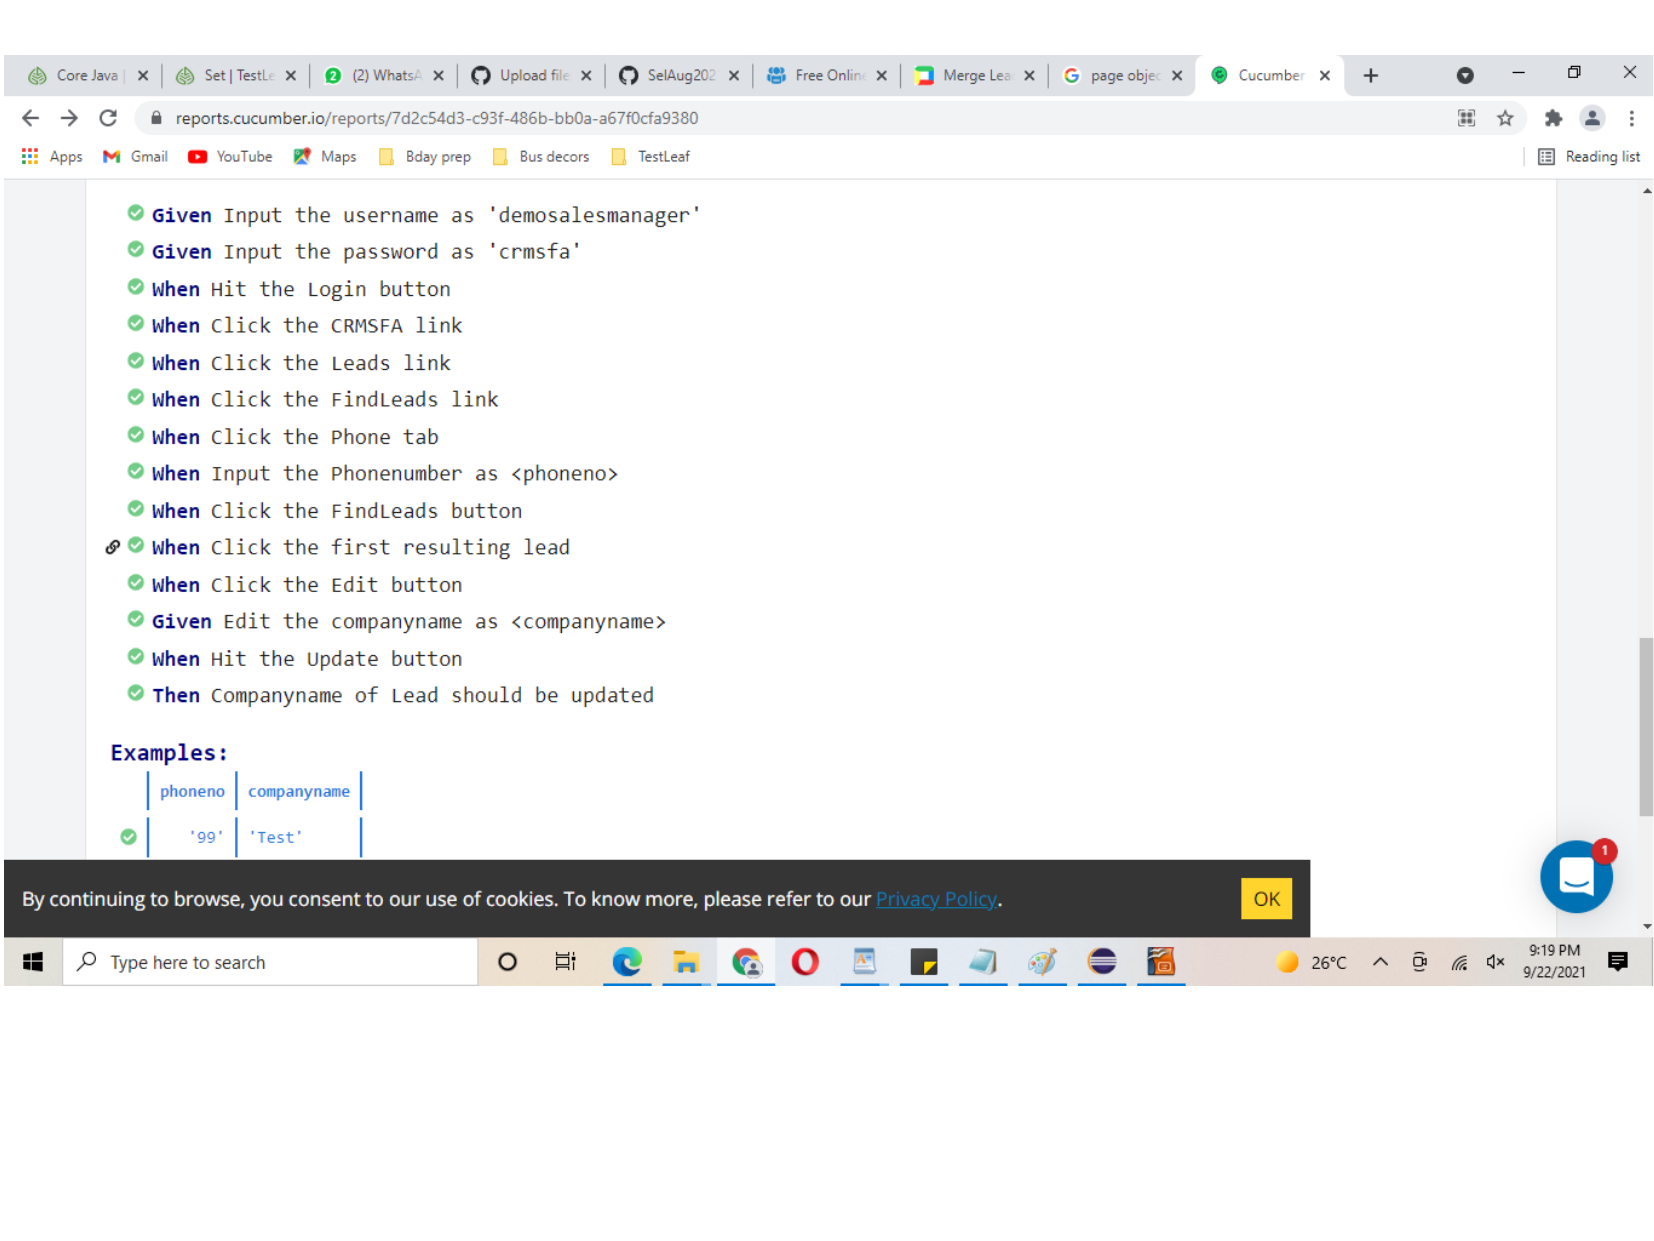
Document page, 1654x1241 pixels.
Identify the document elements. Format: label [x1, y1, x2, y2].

picture [4, 55, 1654, 986]
